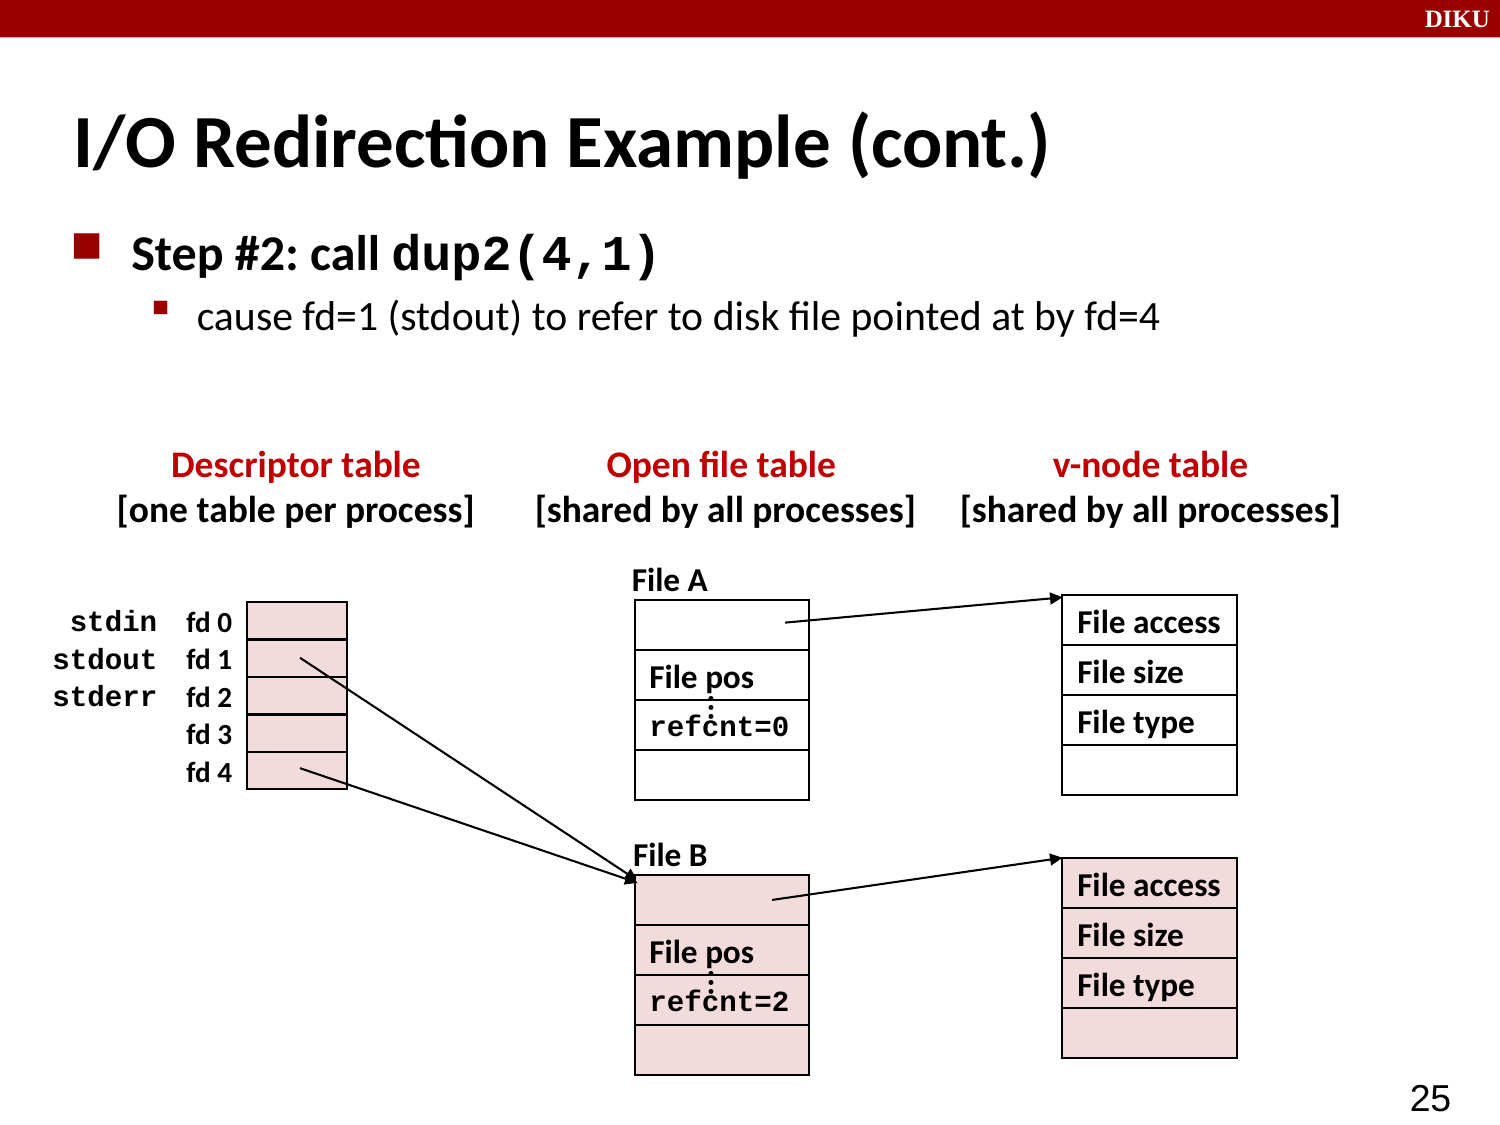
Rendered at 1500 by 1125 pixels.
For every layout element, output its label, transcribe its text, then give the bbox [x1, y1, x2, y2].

text_box File pos [634, 650, 810, 699]
text_box fd 1 [173, 639, 247, 677]
text_box File pos [634, 925, 810, 974]
text_box fd 3 [147, 714, 247, 752]
text_box ... [634, 1024, 810, 1075]
text_box I/O Redirection Example (cont.) [58, 74, 1304, 200]
text_box stdin [54, 595, 173, 646]
text_box [634, 874, 810, 925]
text_box File A [617, 550, 723, 605]
text_box ... [634, 749, 810, 800]
text_box ... [1062, 746, 1238, 796]
text_box fd 0 [173, 602, 247, 639]
text_box [634, 599, 810, 650]
text_box Descriptor table [one table per process] [101, 432, 491, 538]
text_box stdout [37, 632, 173, 683]
text_box File access [1062, 595, 1238, 645]
text_box Step #2: call dup2(4,1) cause fd=1 (stdout) to refer to disk file pointed at by fd=4 [60, 212, 1475, 375]
text_box [247, 602, 347, 790]
text_box File B [618, 825, 723, 880]
text_box File type [1062, 957, 1238, 1008]
text_box File access [1062, 857, 1238, 907]
text_box fd 4 [147, 752, 247, 790]
text_box refcnt=0 [634, 699, 810, 749]
text_box fd 2 [173, 677, 247, 714]
text_box Open file table [shared by all processes] [519, 432, 932, 538]
text_box refcnt=2 [634, 974, 810, 1024]
text_box File size [1062, 907, 1238, 957]
text_box ... [1062, 1008, 1238, 1058]
text_box stderr [37, 683, 173, 721]
text_box File type [1062, 695, 1238, 746]
text_box File size [1062, 645, 1238, 695]
text_box v-node table [shared by all processes] [945, 432, 1357, 538]
